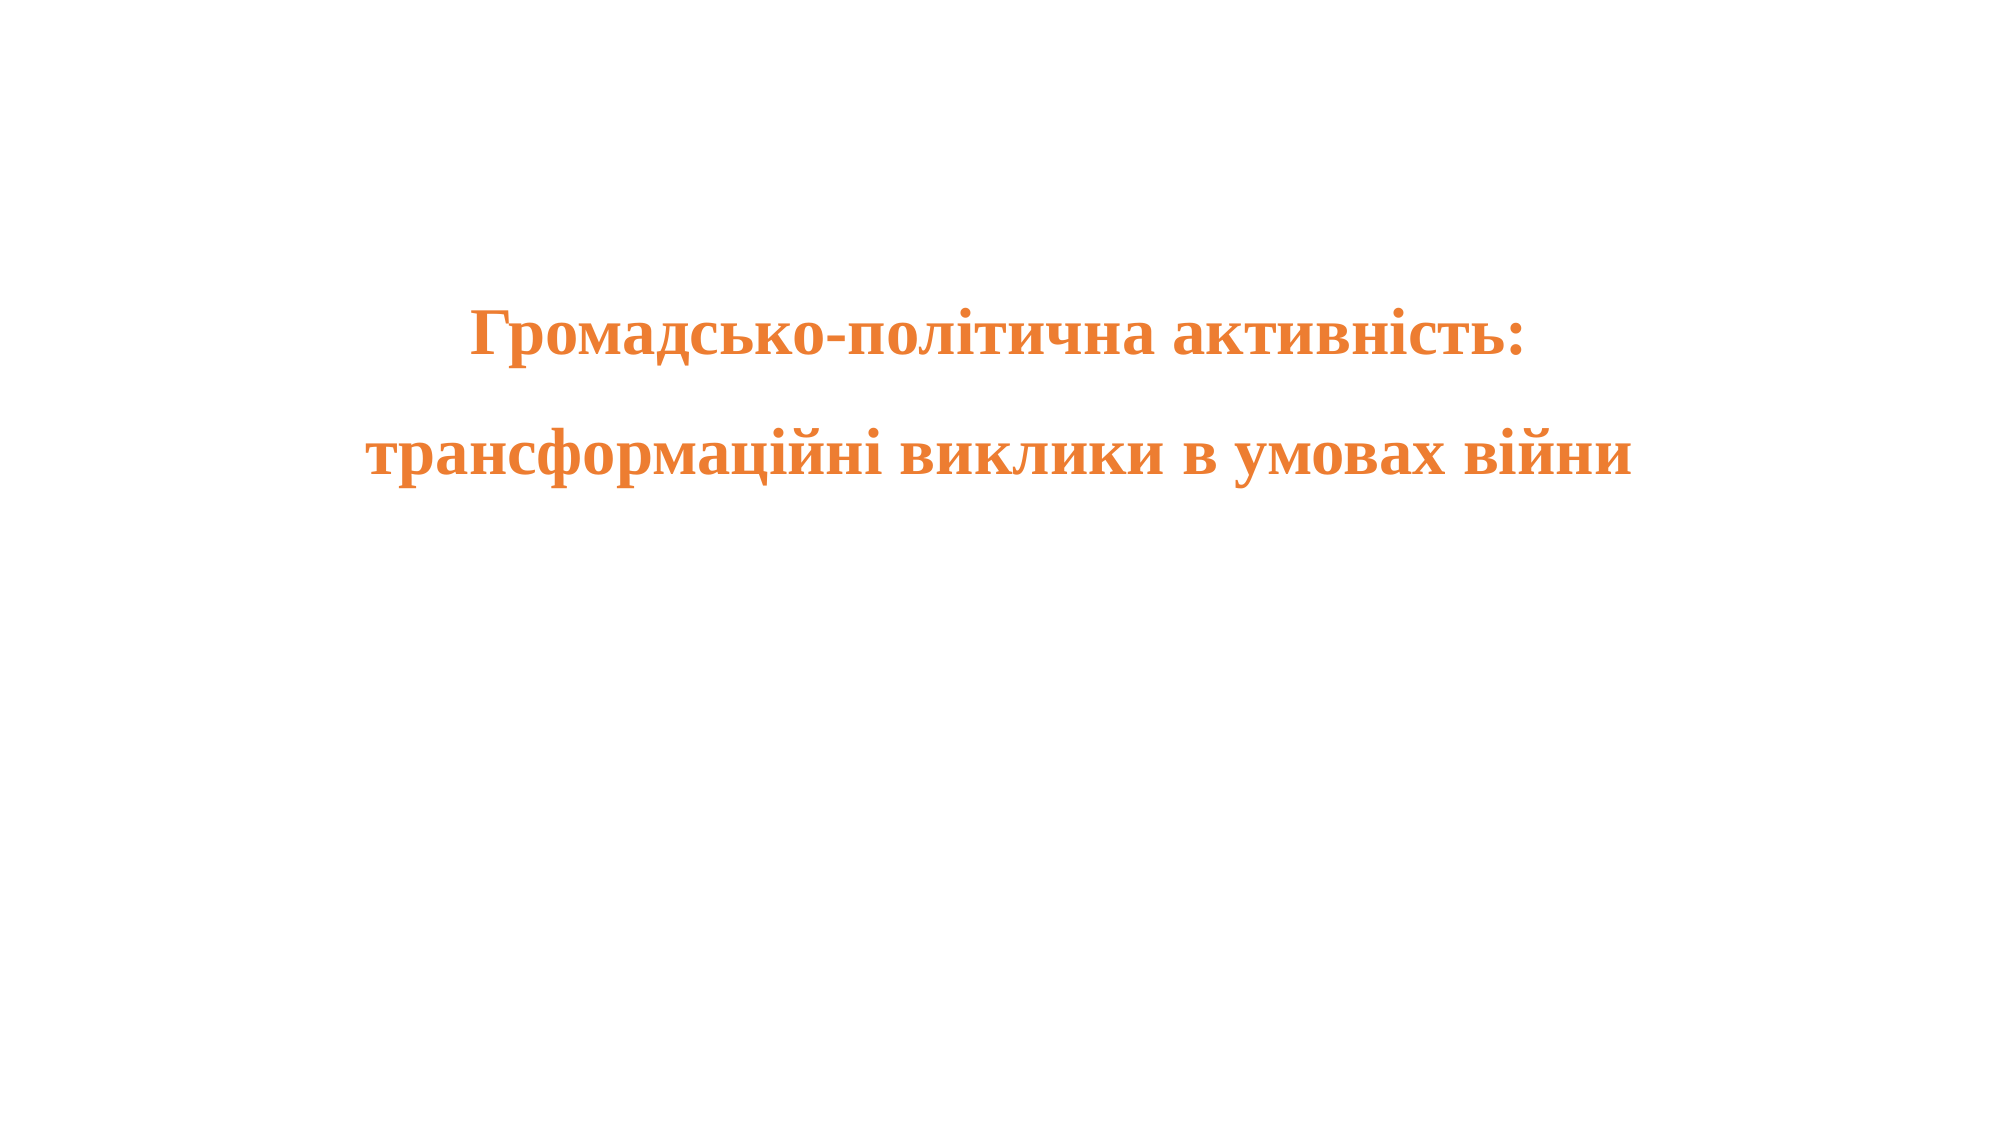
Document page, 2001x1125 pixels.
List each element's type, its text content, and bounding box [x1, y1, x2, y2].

title Громадсько-політична активність: трансформаційні виклики в умовах війни [249, 184, 1750, 576]
